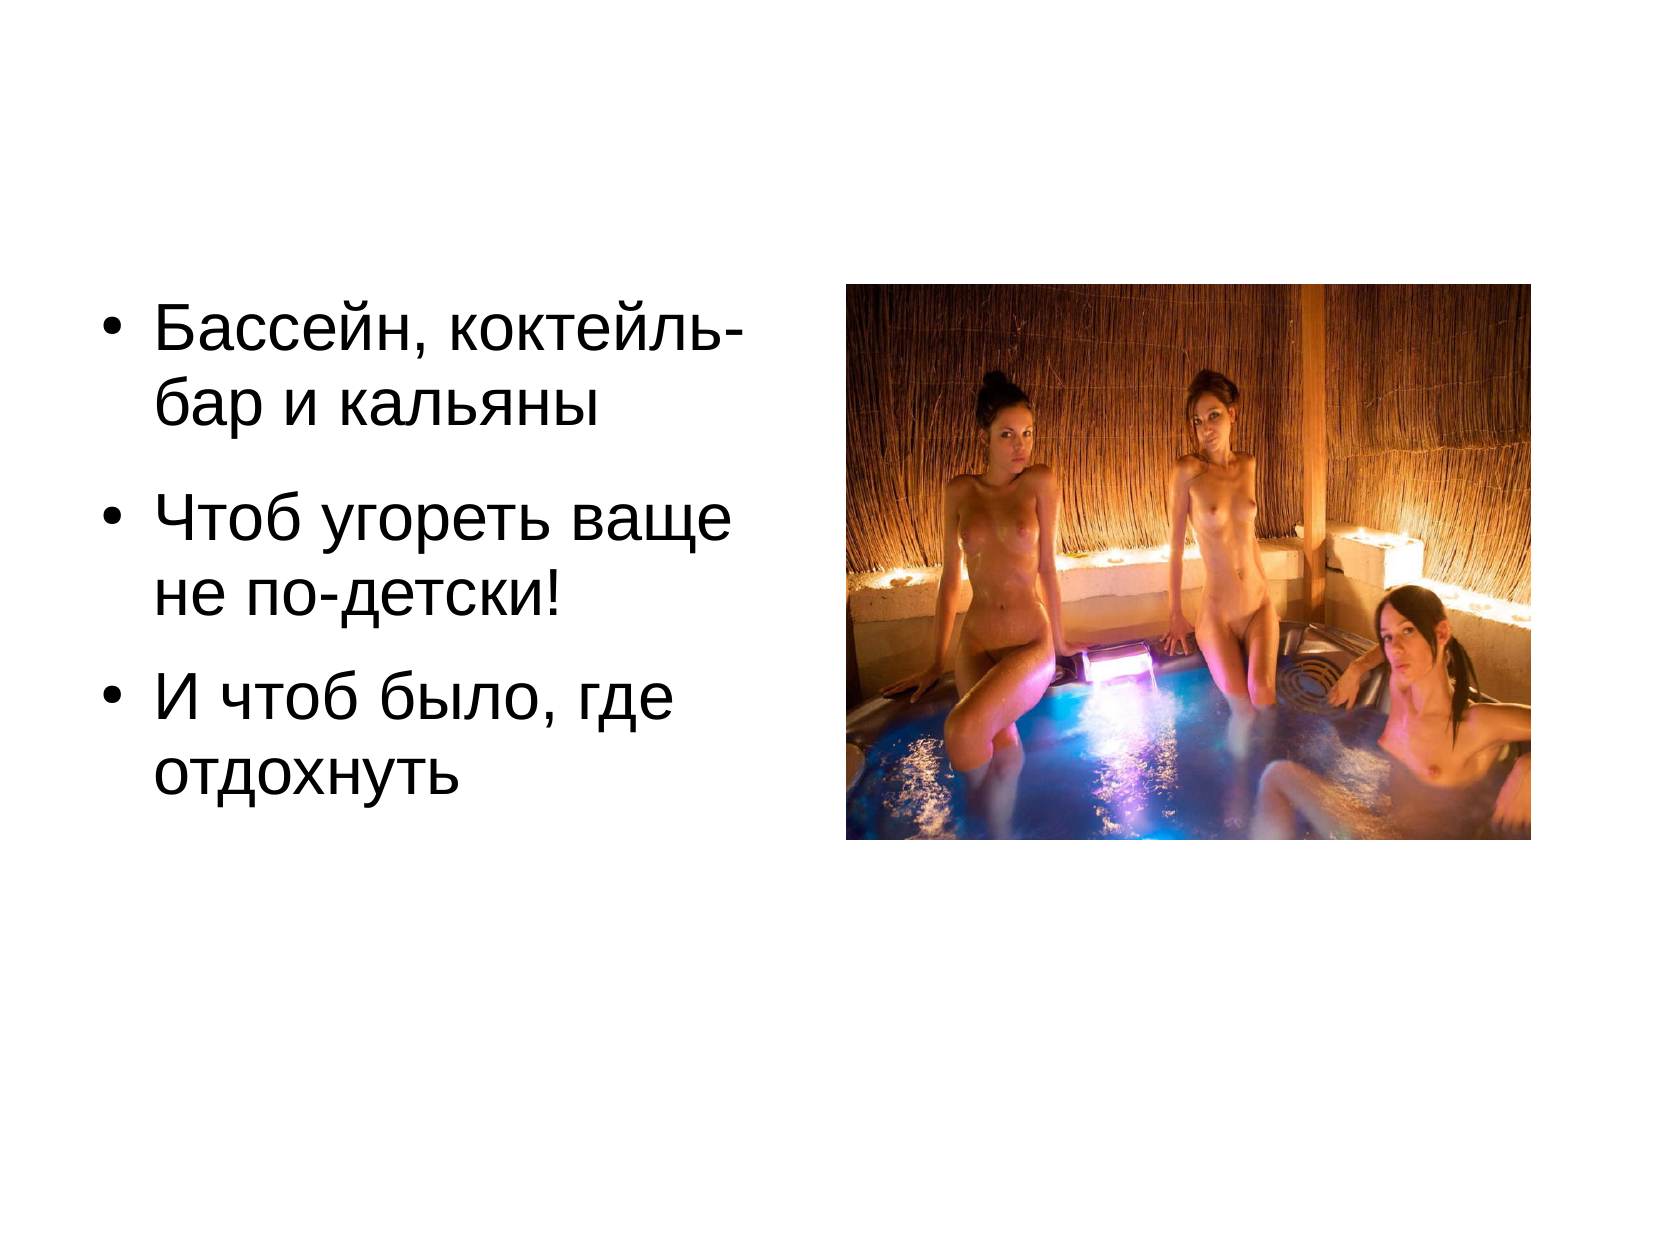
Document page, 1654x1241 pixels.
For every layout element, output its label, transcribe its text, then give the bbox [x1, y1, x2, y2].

picture [846, 284, 1531, 841]
list Чтоб угореть ваще не по-детски! И чтоб было, где отдохнуть [82, 480, 809, 823]
list Бассейн, коктейль-бар и кальяны [82, 290, 809, 480]
